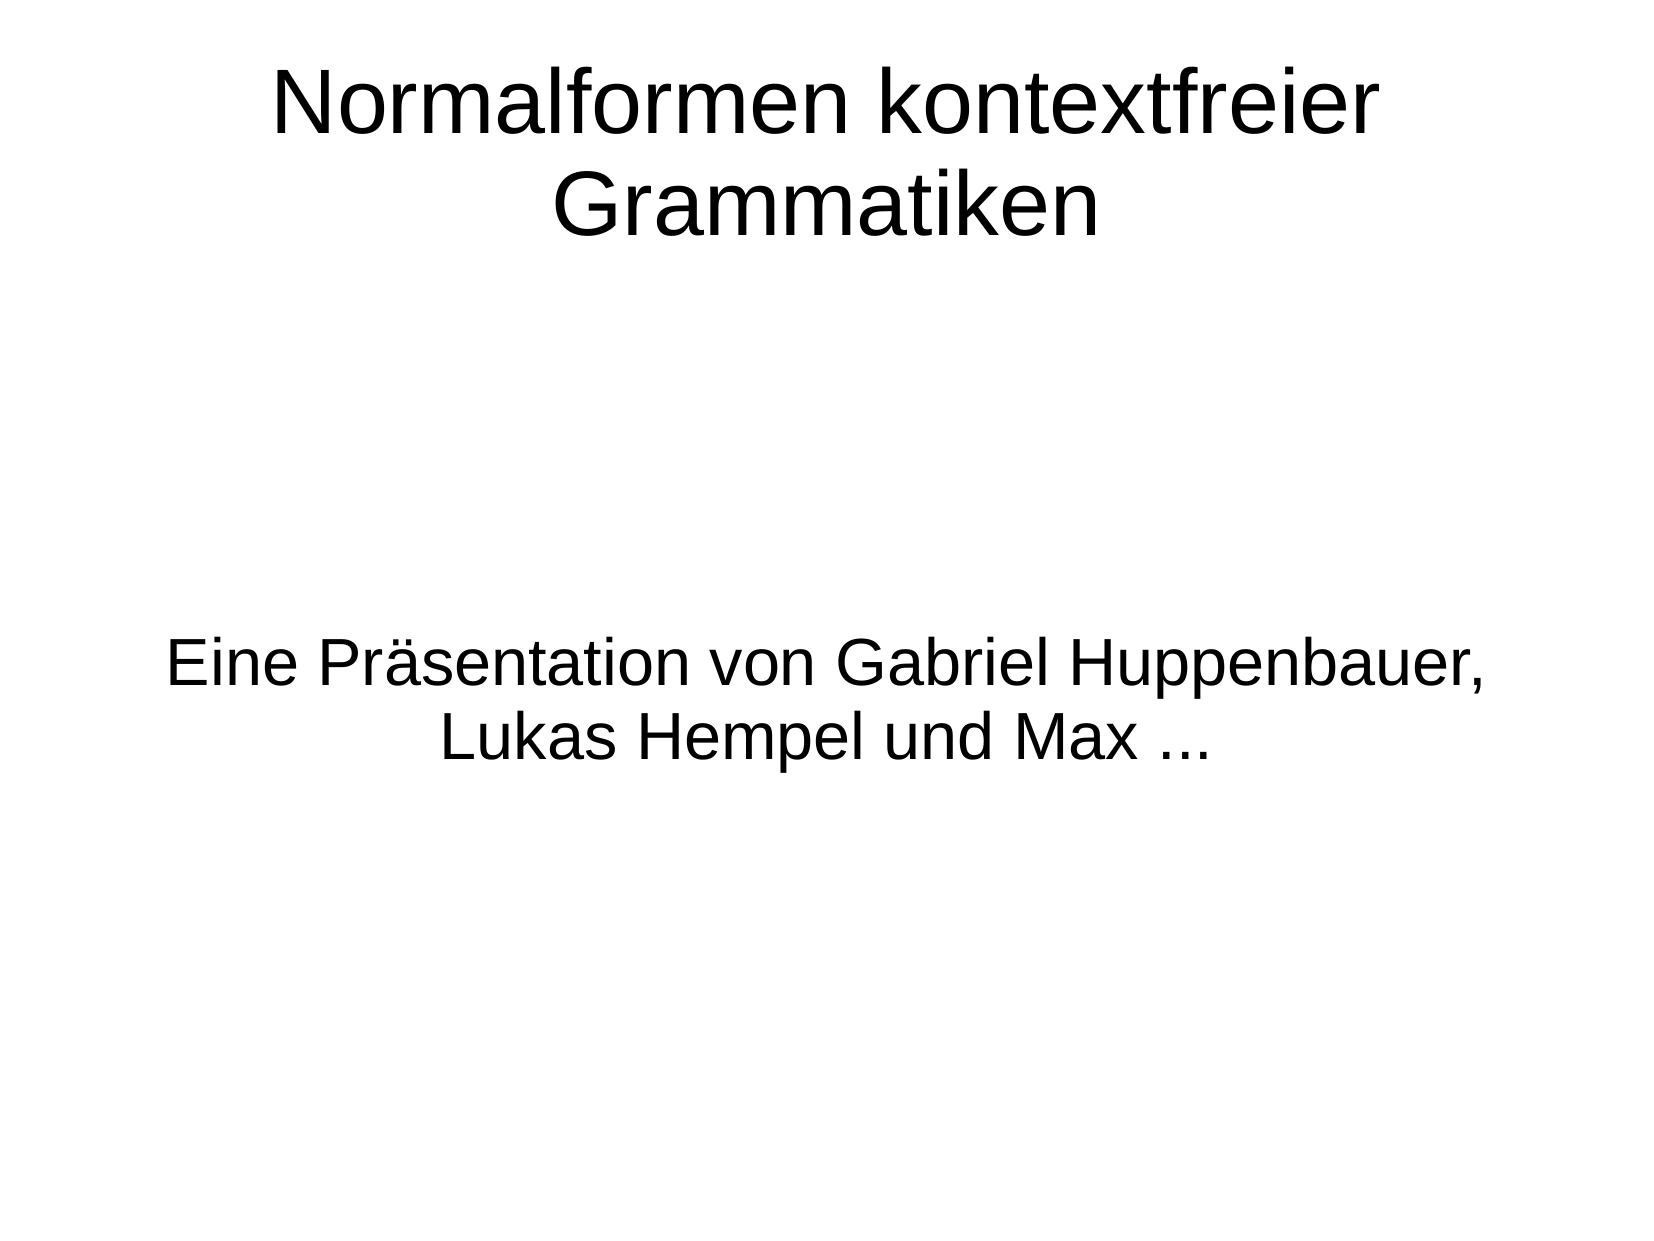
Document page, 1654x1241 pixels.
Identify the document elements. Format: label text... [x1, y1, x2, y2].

title Normalformen kontextfreier Grammatiken [82, 49, 1571, 257]
subtitle Eine Präsentation von Gabriel Huppenbauer, Lukas Hempel und Max ... [82, 290, 1571, 1109]
